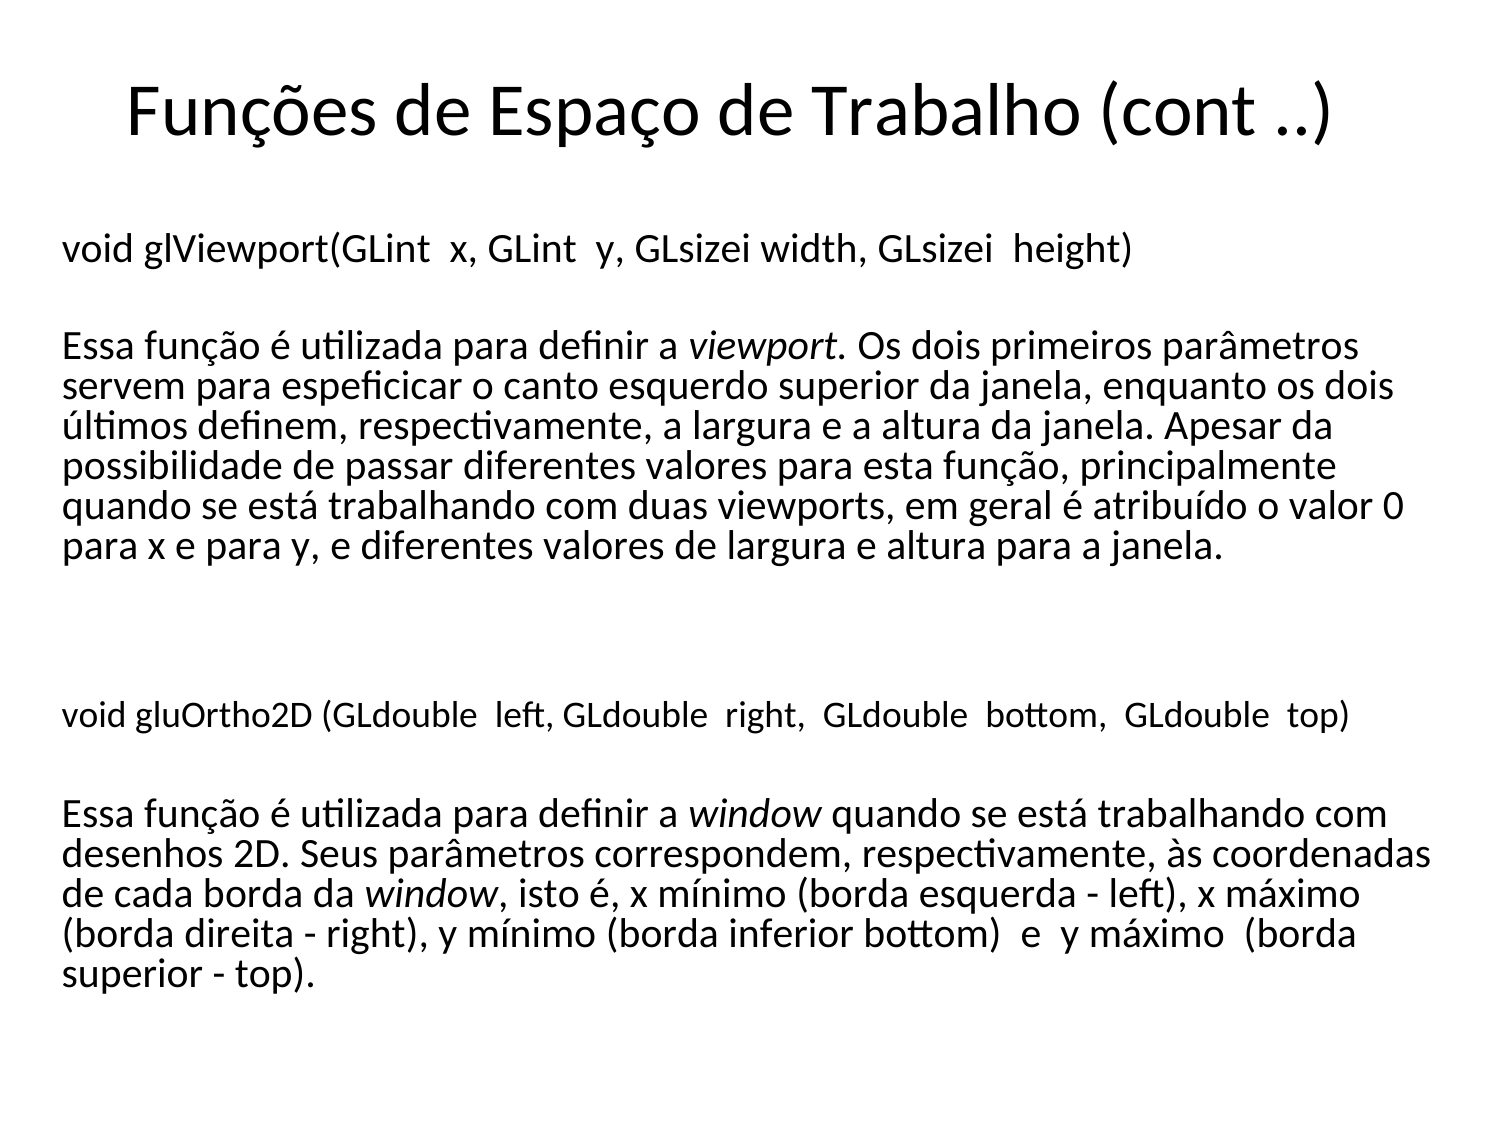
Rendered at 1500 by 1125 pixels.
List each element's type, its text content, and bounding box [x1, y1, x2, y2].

title Funções de Espaço de Trabalho (cont ..) [93, 7, 1369, 204]
text_box void glViewport(GLint x, GLint y, GLsizei width, GLsizei height) Essa função é utilizada para definir a viewport. Os dois primeiros parâmetros servem para espeficicar o canto esquerdo superior da janela, enquanto os dois últimos definem, respectivamente, a largura e a altura da janela. Apesar da possibilidade de passar diferentes valores para esta função, principalmente quando se está trabalhando com duas viewports, em geral é atribuído o valor 0 para x e para y, e diferentes valores de largura e altura para a janela. [46, 222, 1465, 691]
text_box void gluOrtho2D (GLdouble left, GLdouble right, GLdouble bottom, GLdouble top) Essa função é utilizada para definir a window quando se está trabalhando com desenhos 2D. Seus parâmetros correspondem, respectivamente, às coordenadas de cada borda da window, isto é, x mínimo (borda esquerda - left), x máximo (borda direita - right), y mínimo (borda inferior bottom) e y máximo (borda superior - top). [46, 691, 1465, 1055]
